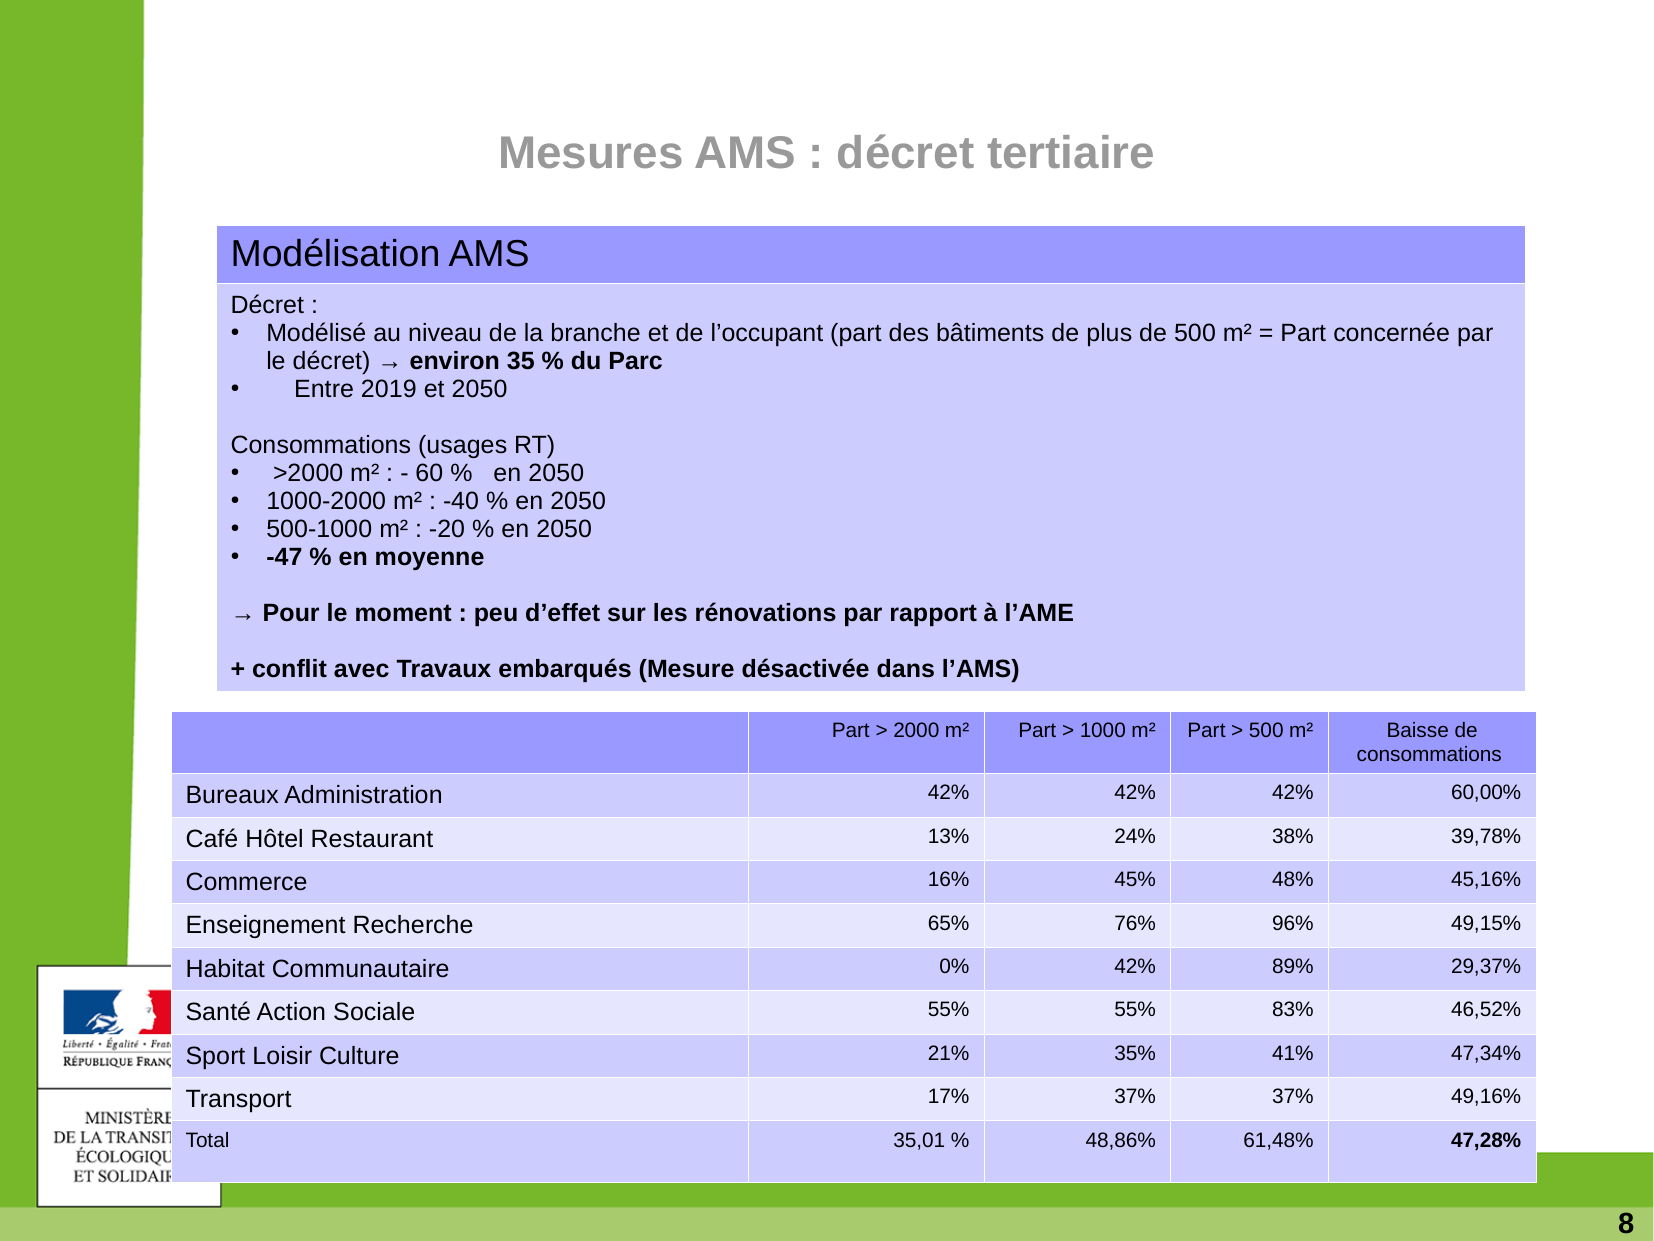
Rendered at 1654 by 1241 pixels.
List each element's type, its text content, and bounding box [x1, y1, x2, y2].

table_cell 42% [749, 774, 984, 817]
table_header Baisse de consommations [1329, 712, 1536, 773]
table_cell 42% [985, 774, 1170, 817]
table_header Part > 500 m² [1171, 712, 1328, 773]
table_cell 21% [749, 1035, 984, 1077]
table_cell 42% [1171, 774, 1328, 817]
table_cell Bureaux Administration [172, 774, 748, 817]
table_cell 37% [985, 1078, 1170, 1120]
table_header [172, 712, 748, 773]
table_cell 35% [985, 1035, 1170, 1077]
table_cell 45,16% [1329, 861, 1536, 903]
table_cell 49,15% [1329, 904, 1536, 947]
table_cell 49,16% [1329, 1078, 1536, 1120]
table_cell 29,37% [1329, 948, 1536, 990]
table_cell 61,48% [1171, 1121, 1328, 1182]
table_cell 37% [1171, 1078, 1328, 1120]
table_cell 48,86% [985, 1121, 1170, 1182]
table_cell Transport [172, 1078, 748, 1120]
table_cell 0% [749, 948, 984, 990]
table_cell 38% [1171, 818, 1328, 860]
table_cell 35,01 % [749, 1121, 984, 1182]
table_header Modélisation AMS [217, 226, 1525, 283]
table_cell Commerce [172, 861, 748, 903]
table_cell 47,28% [1329, 1121, 1536, 1182]
table_cell 89% [1171, 948, 1328, 990]
table_cell Décret : Modélisé au niveau de la branche et de l’occupant (part des bâtiments de plus de 500 m² = Part concernée par le décret) → environ 35 % du Parc Entre 2019 et 2050 Consommations (usages RT) >2000 m² : - 60 % en 2050 1000-2000 m² : -40 % en 2050 500-1000 m² : -20 % en 2050 -47 % en moyenne → Pour le moment : peu d’effet sur les rénovations par rapport à l’AME + conflit avec Travaux embarqués (Mesure désactivée dans l’AMS) [217, 284, 1525, 691]
table_cell 39,78% [1329, 818, 1536, 860]
table_cell 47,34% [1329, 1035, 1536, 1077]
title Mesures AMS : décret tertiaire [82, 49, 1571, 257]
table_cell Habitat Communautaire [172, 948, 748, 990]
table_cell 17% [749, 1078, 984, 1120]
table_cell 24% [985, 818, 1170, 860]
table_cell 83% [1171, 991, 1328, 1034]
table_cell Total [172, 1121, 748, 1182]
table_cell Café Hôtel Restaurant [172, 818, 748, 860]
table_cell 42% [985, 948, 1170, 990]
list [179, 290, 1509, 711]
table_cell 60,00% [1329, 774, 1536, 817]
table_header Part > 1000 m² [985, 712, 1170, 773]
table_cell 48% [1171, 861, 1328, 903]
table_cell 76% [985, 904, 1170, 947]
table_cell 13% [749, 818, 984, 860]
table_cell 55% [749, 991, 984, 1034]
table_cell 96% [1171, 904, 1328, 947]
table_cell 46,52% [1329, 991, 1536, 1034]
table_cell Santé Action Sociale [172, 991, 748, 1034]
table_cell Enseignement Recherche [172, 904, 748, 947]
table_cell Sport Loisir Culture [172, 1035, 748, 1077]
picture [0, 0, 1654, 1241]
table_header Part > 2000 m² [749, 712, 984, 773]
table_cell 45% [985, 861, 1170, 903]
table_cell 65% [749, 904, 984, 947]
table_cell 16% [749, 861, 984, 903]
table_cell 41% [1171, 1035, 1328, 1077]
table_cell 55% [985, 991, 1170, 1034]
